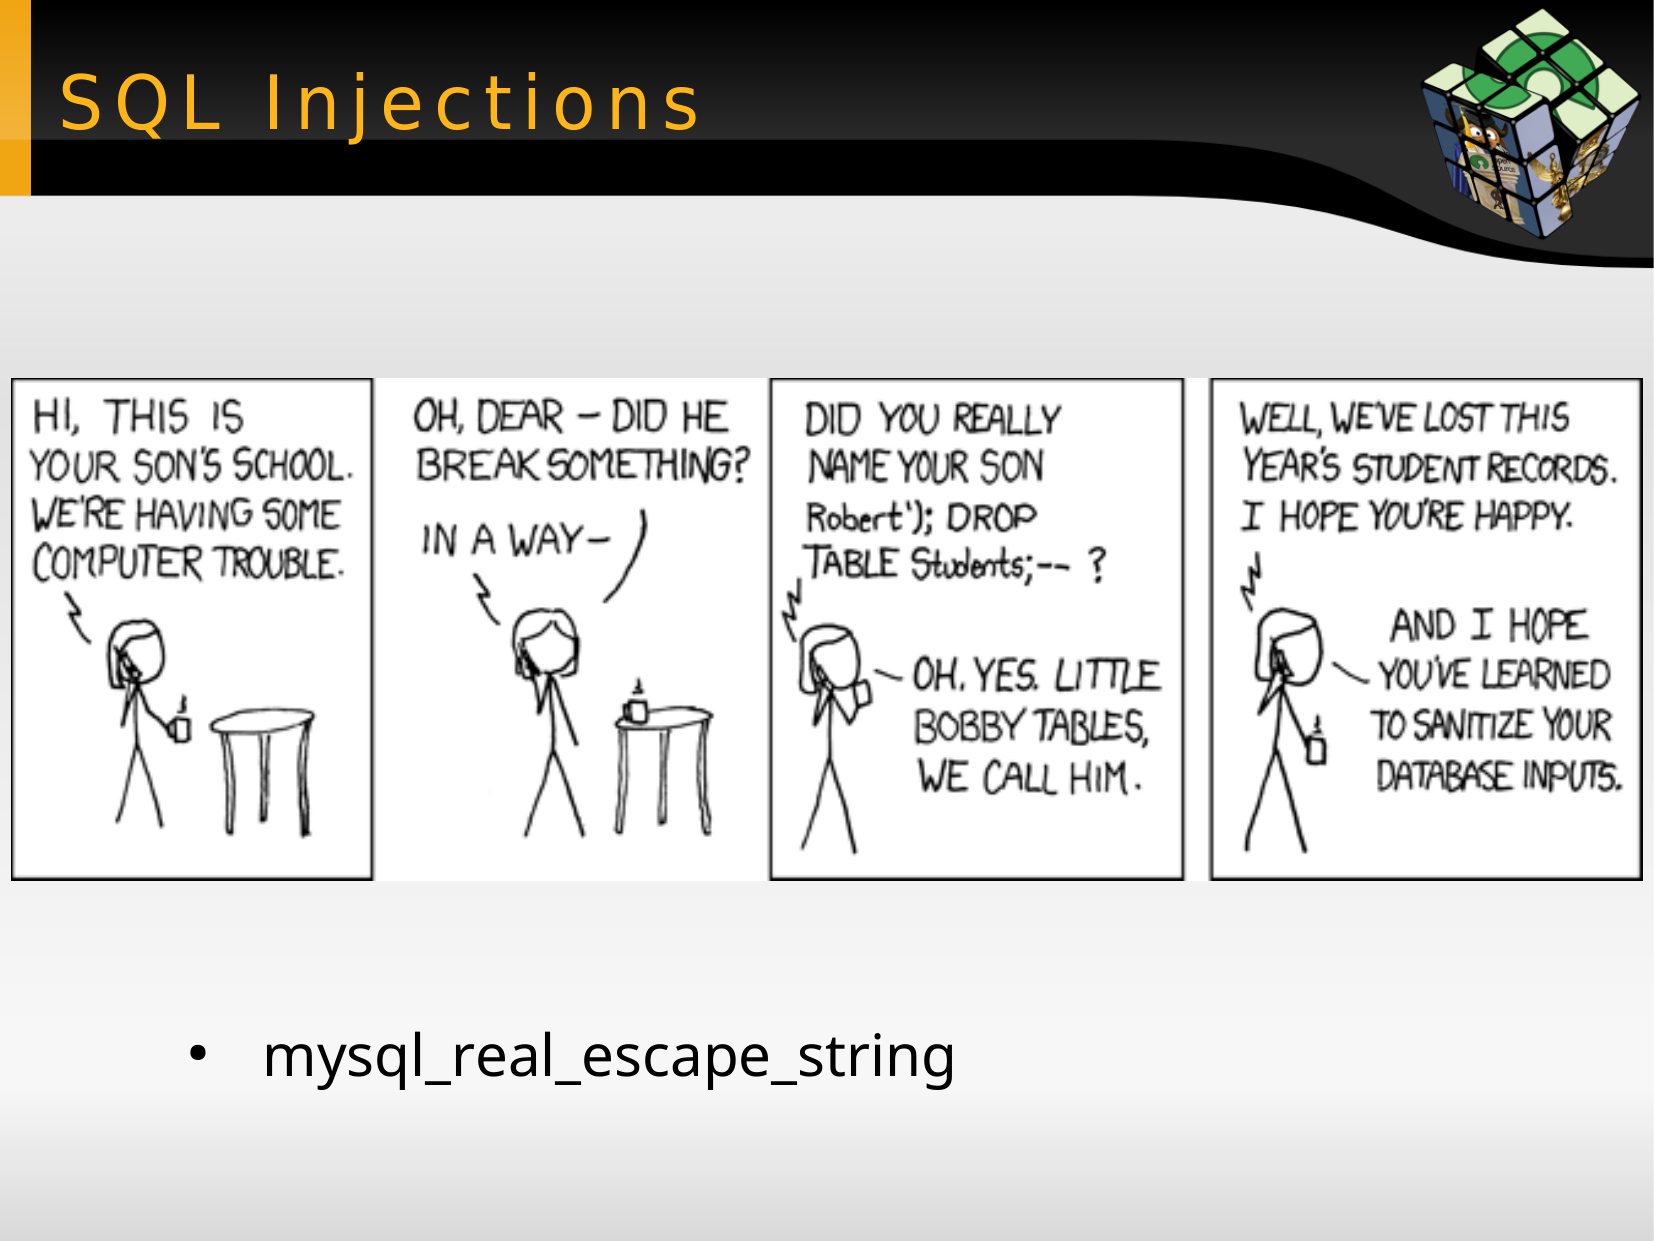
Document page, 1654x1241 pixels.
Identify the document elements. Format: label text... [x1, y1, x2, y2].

text_box mysql_real_escape_string [187, 975, 1534, 1080]
title SQL Injections [59, 29, 1270, 178]
picture [0, 0, 1654, 1241]
